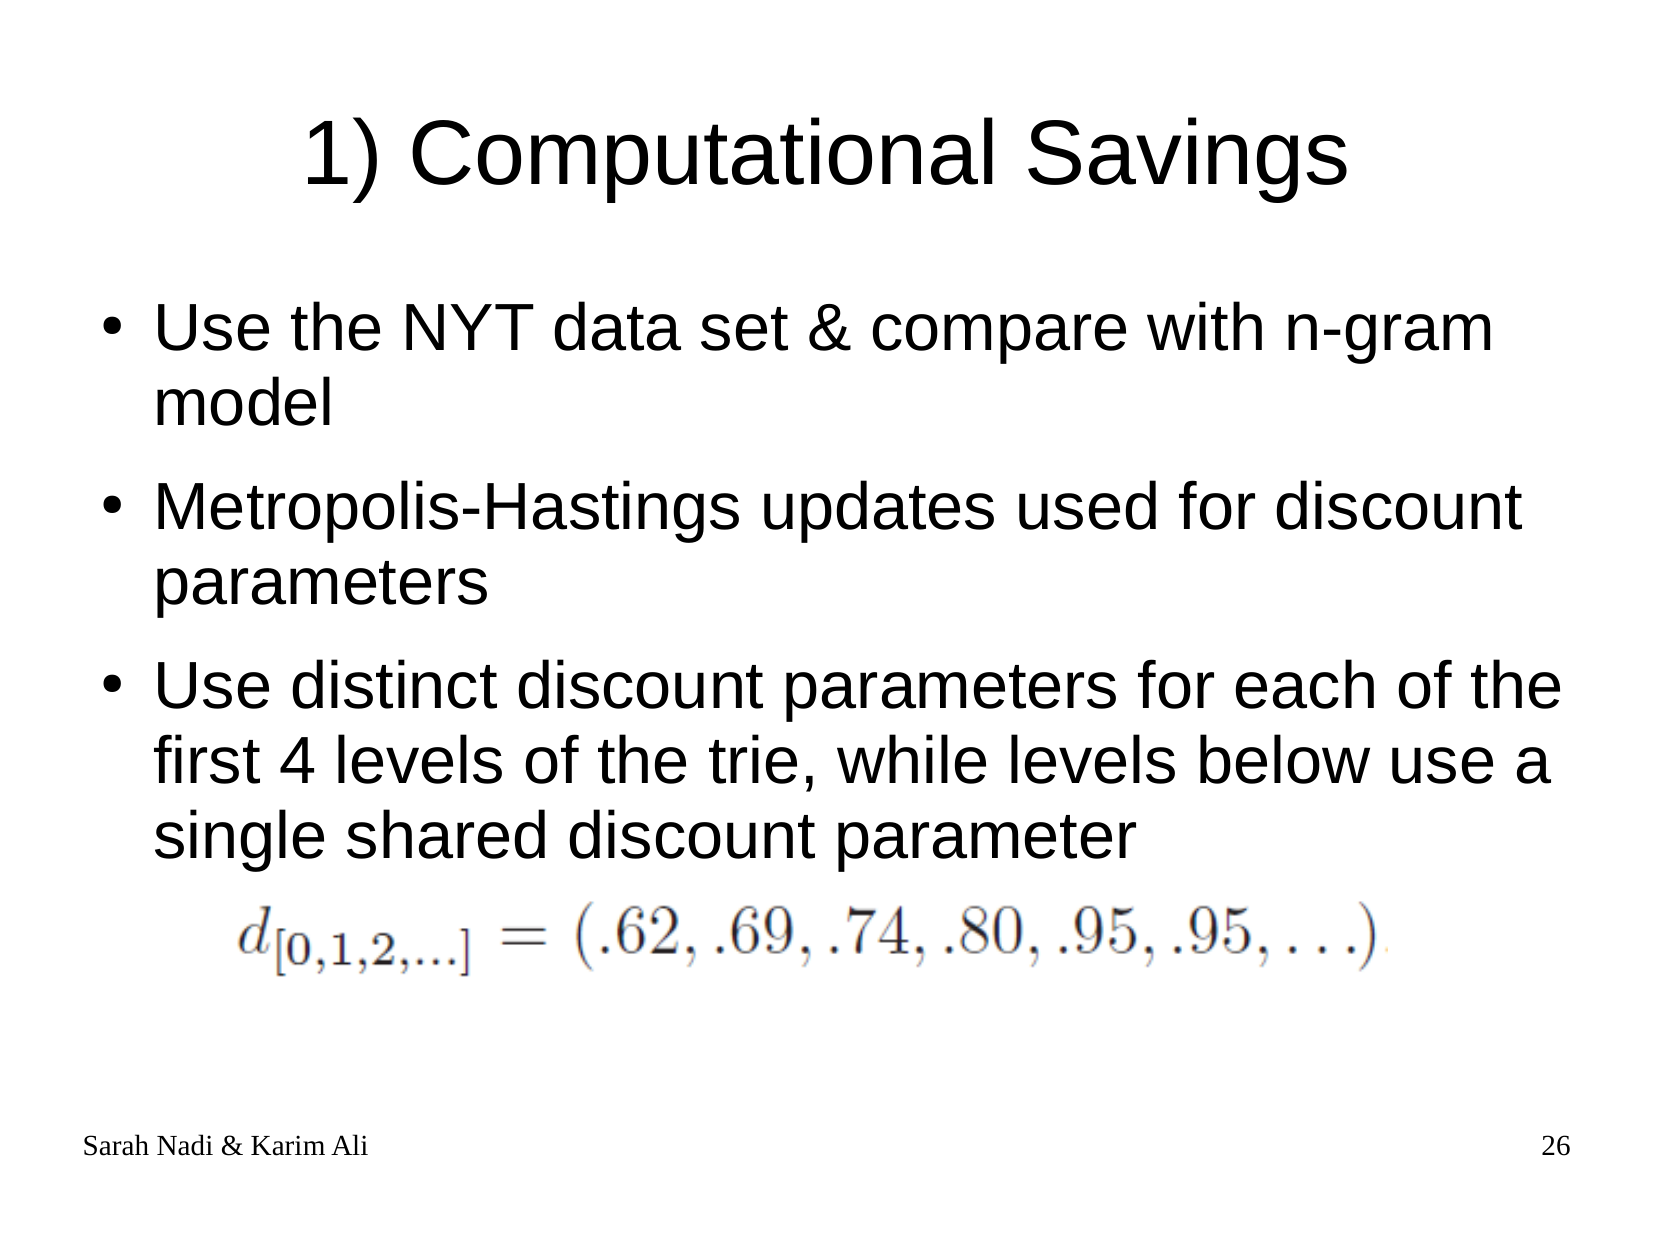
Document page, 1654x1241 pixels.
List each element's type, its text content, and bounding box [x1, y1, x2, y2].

list Use the NYT data set & compare with n-gram model Metropolis-Hastings updates used for discount parameters Use distinct discount parameters for each of the first 4 levels of the trie, while levels below use a single shared discount parameter [82, 290, 1571, 1109]
title 1) Computational Savings [82, 56, 1571, 250]
picture [232, 891, 1388, 981]
